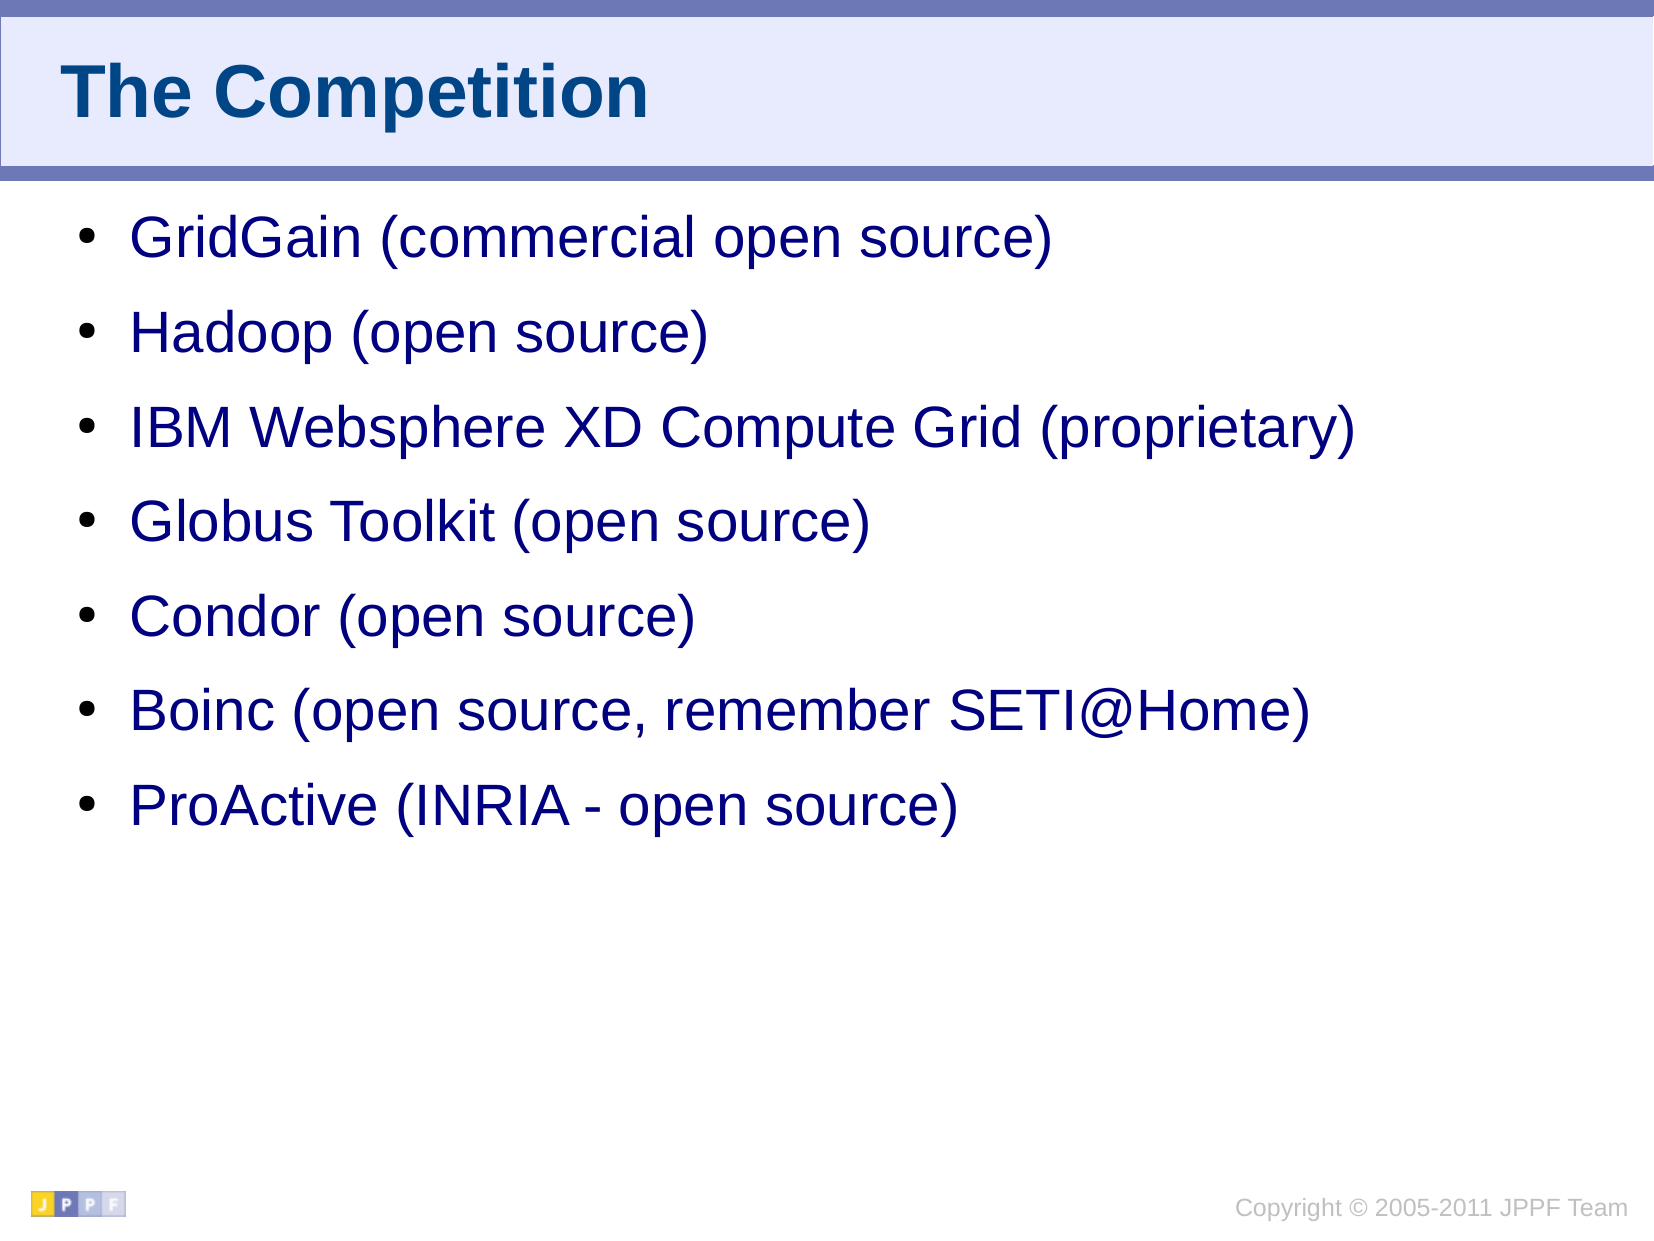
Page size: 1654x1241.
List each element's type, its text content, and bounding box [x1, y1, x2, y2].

title The Competition [0, 16, 1653, 167]
picture [0, 181, 1654, 1241]
list GridGain (commercial open source) Hadoop (open source) IBM Websphere XD Compute Grid (proprietary) Globus Toolkit (open source) Condor (open source) Boinc (open source, remember SETI@Home) ProActive (INRIA - open source) [58, 205, 1589, 1125]
